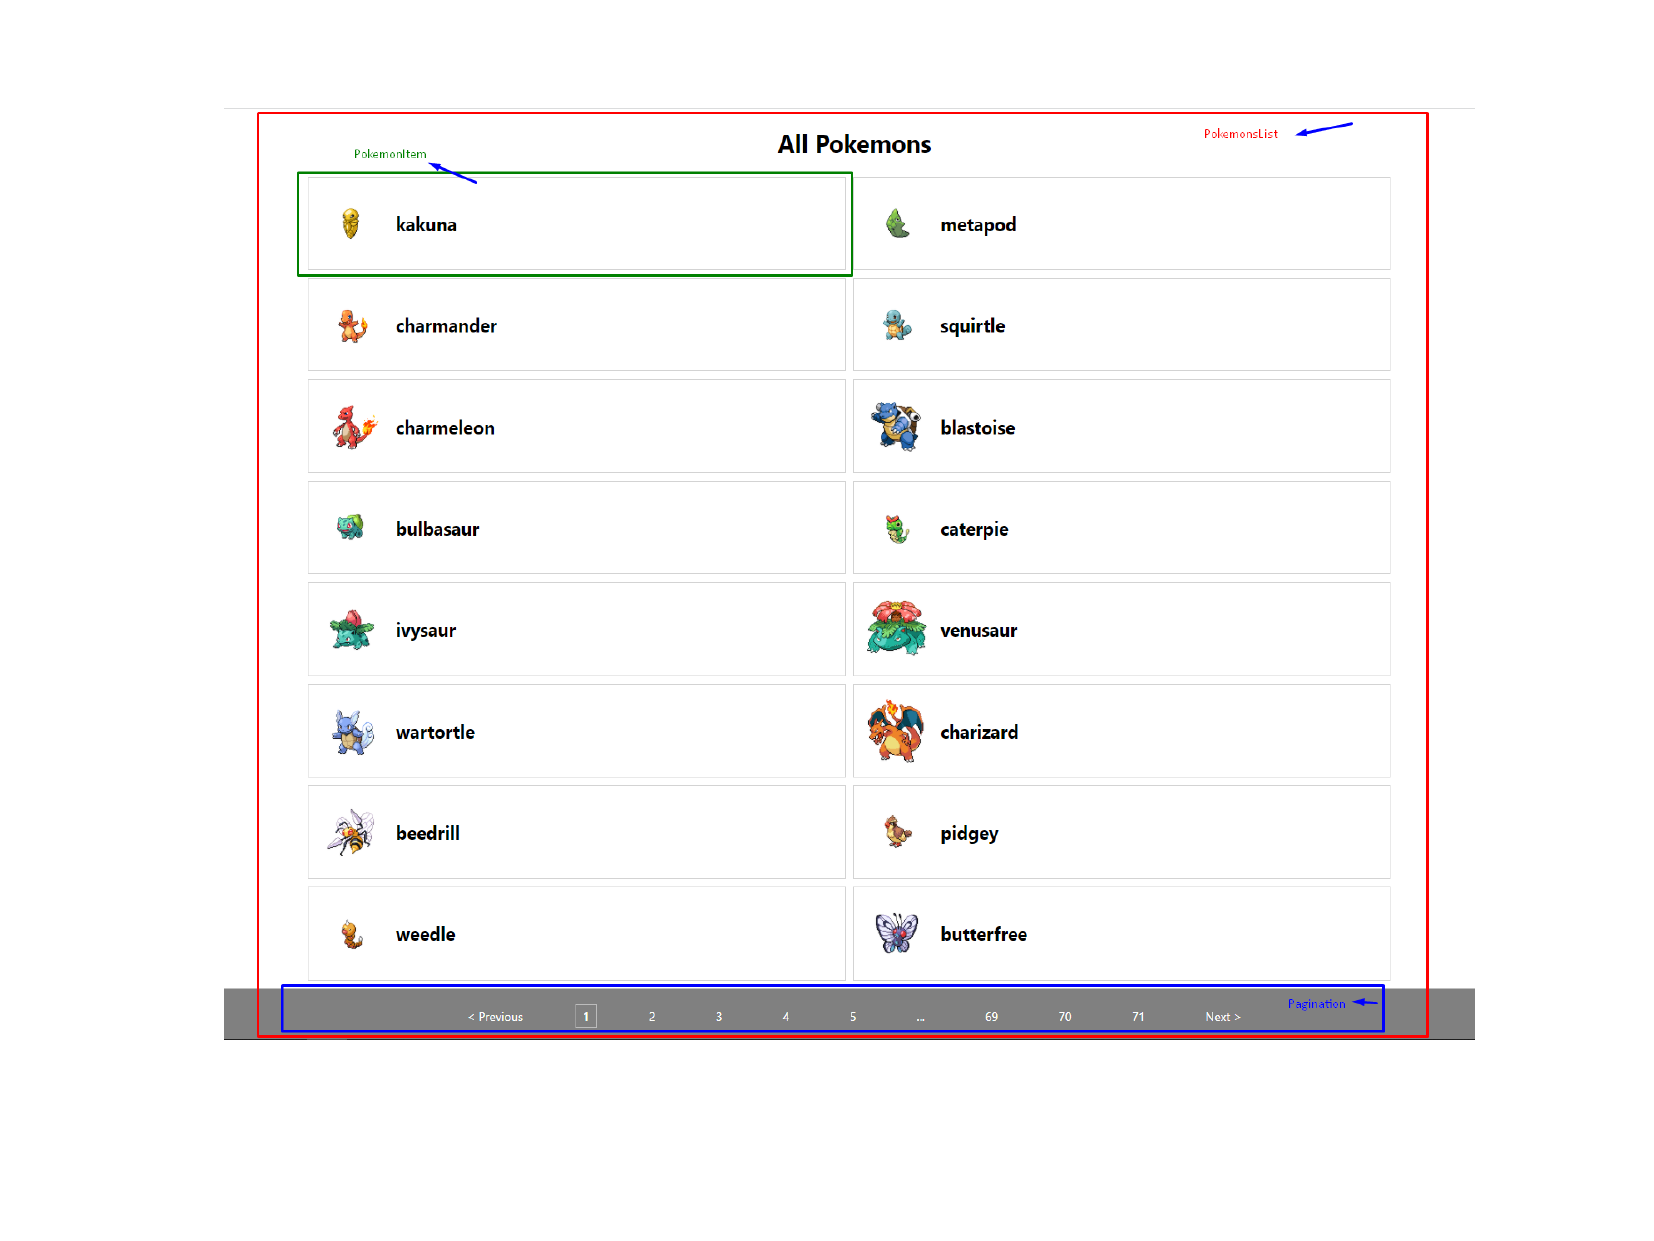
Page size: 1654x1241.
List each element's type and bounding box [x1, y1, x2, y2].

picture [224, 106, 1475, 1040]
